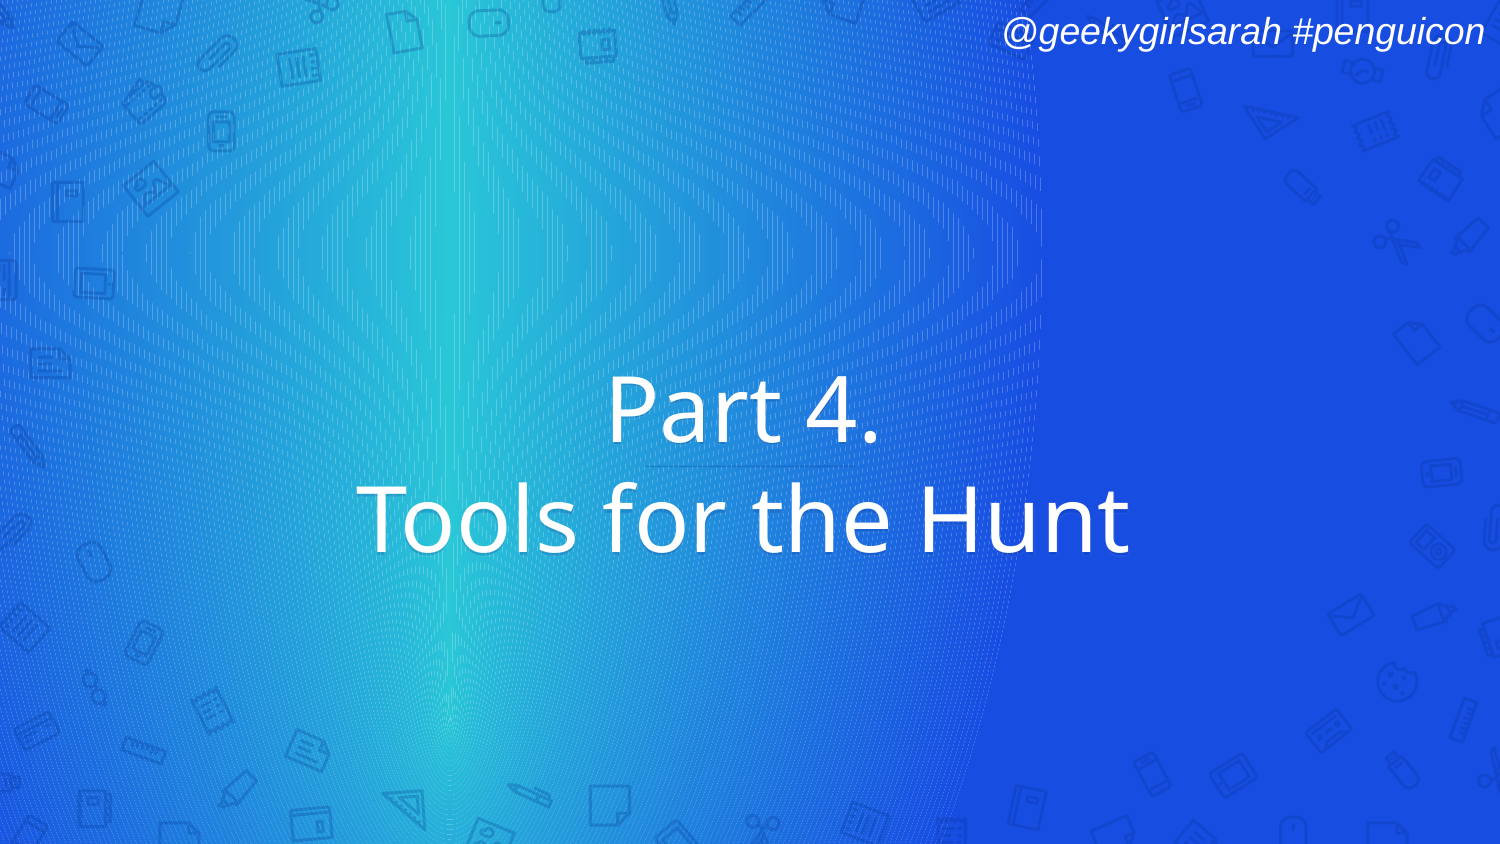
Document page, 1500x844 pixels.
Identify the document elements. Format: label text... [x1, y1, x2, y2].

title Part 4. Tools for the Hunt [12, 395, 1475, 587]
